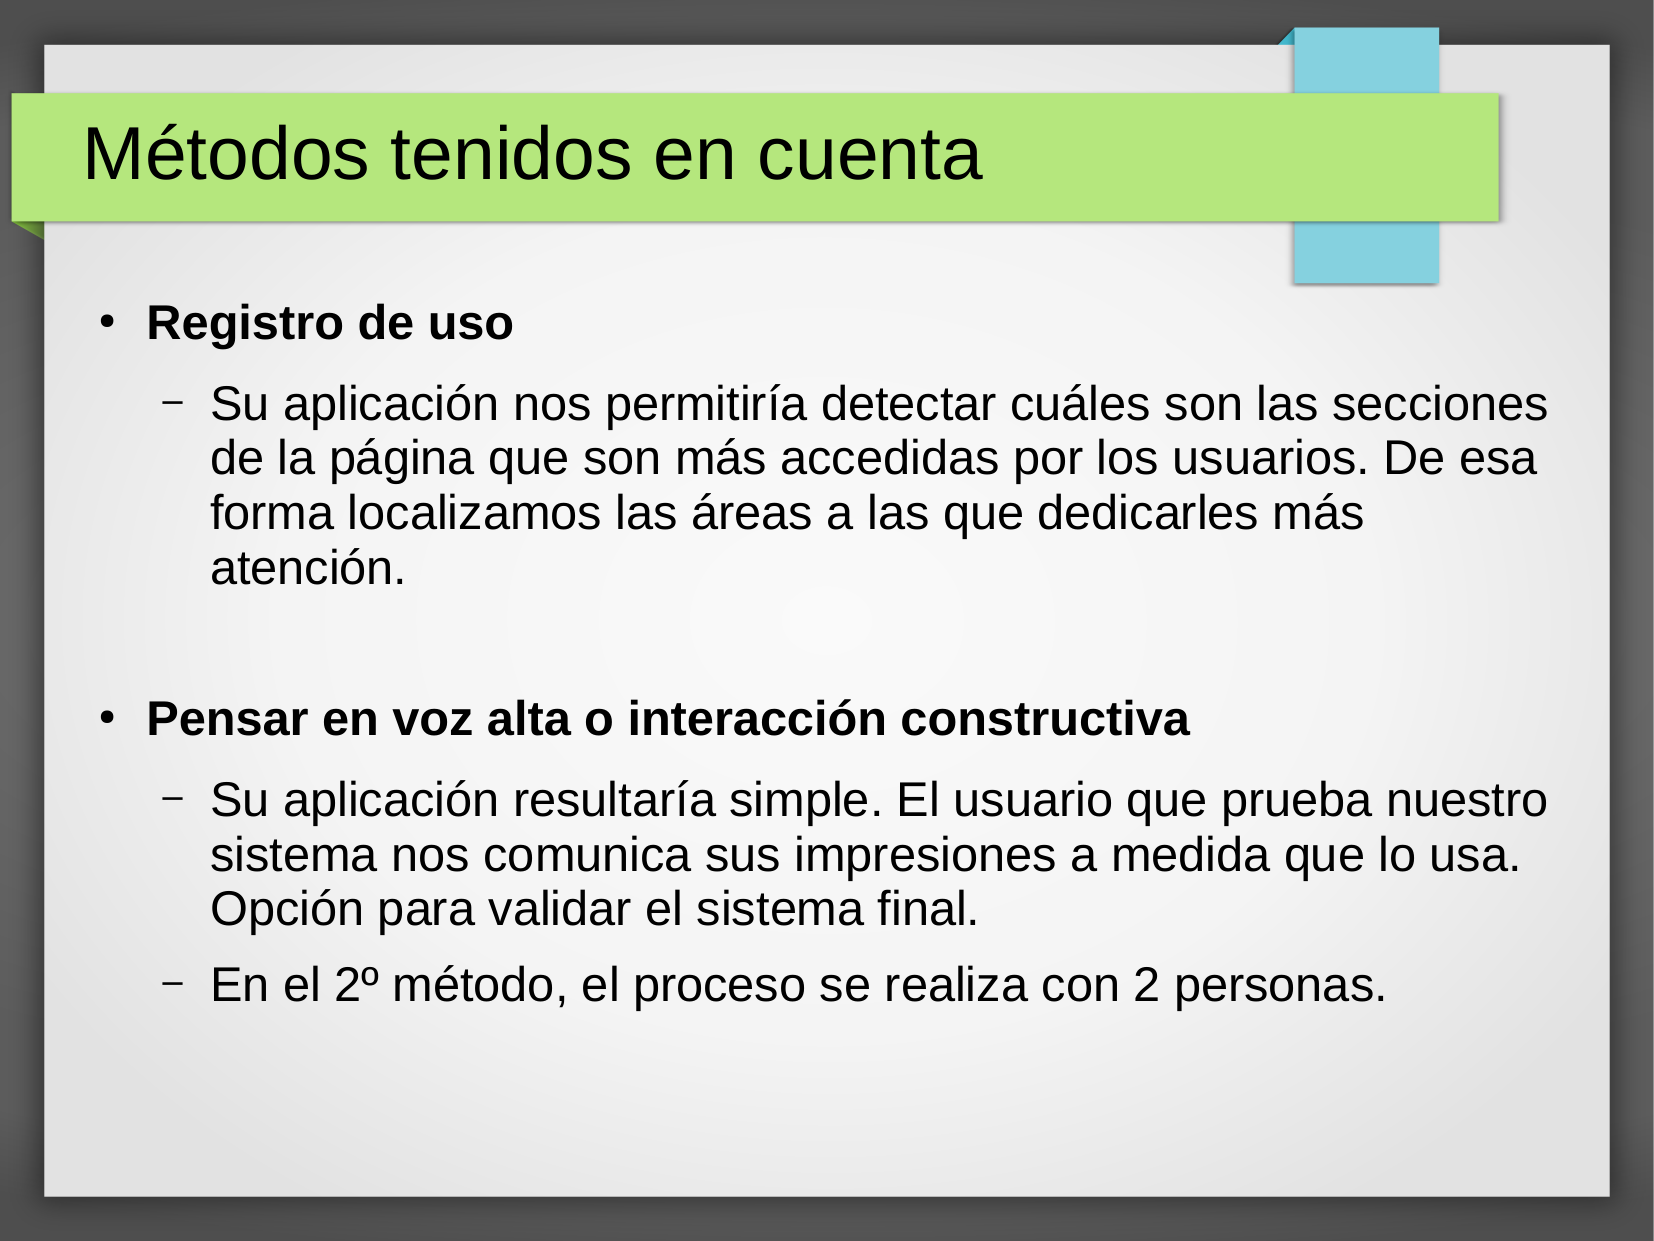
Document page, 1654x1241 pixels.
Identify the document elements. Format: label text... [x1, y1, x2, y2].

list Registro de uso Su aplicación nos permitiría detectar cuáles son las secciones de la página que son más accedidas por los usuarios. De esa forma localizamos las áreas a las que dedicarles más atención. Pensar en voz alta o interacción constructiva Su aplicación resultaría simple. El usuario que prueba nuestro sistema nos comunica sus impresiones a medida que lo usa. Opción para validar el sistema final. En el 2º método, el proceso se realiza con 2 personas. [82, 295, 1571, 1015]
picture [0, 0, 1654, 1241]
title Métodos tenidos en cuenta [82, 94, 1264, 213]
